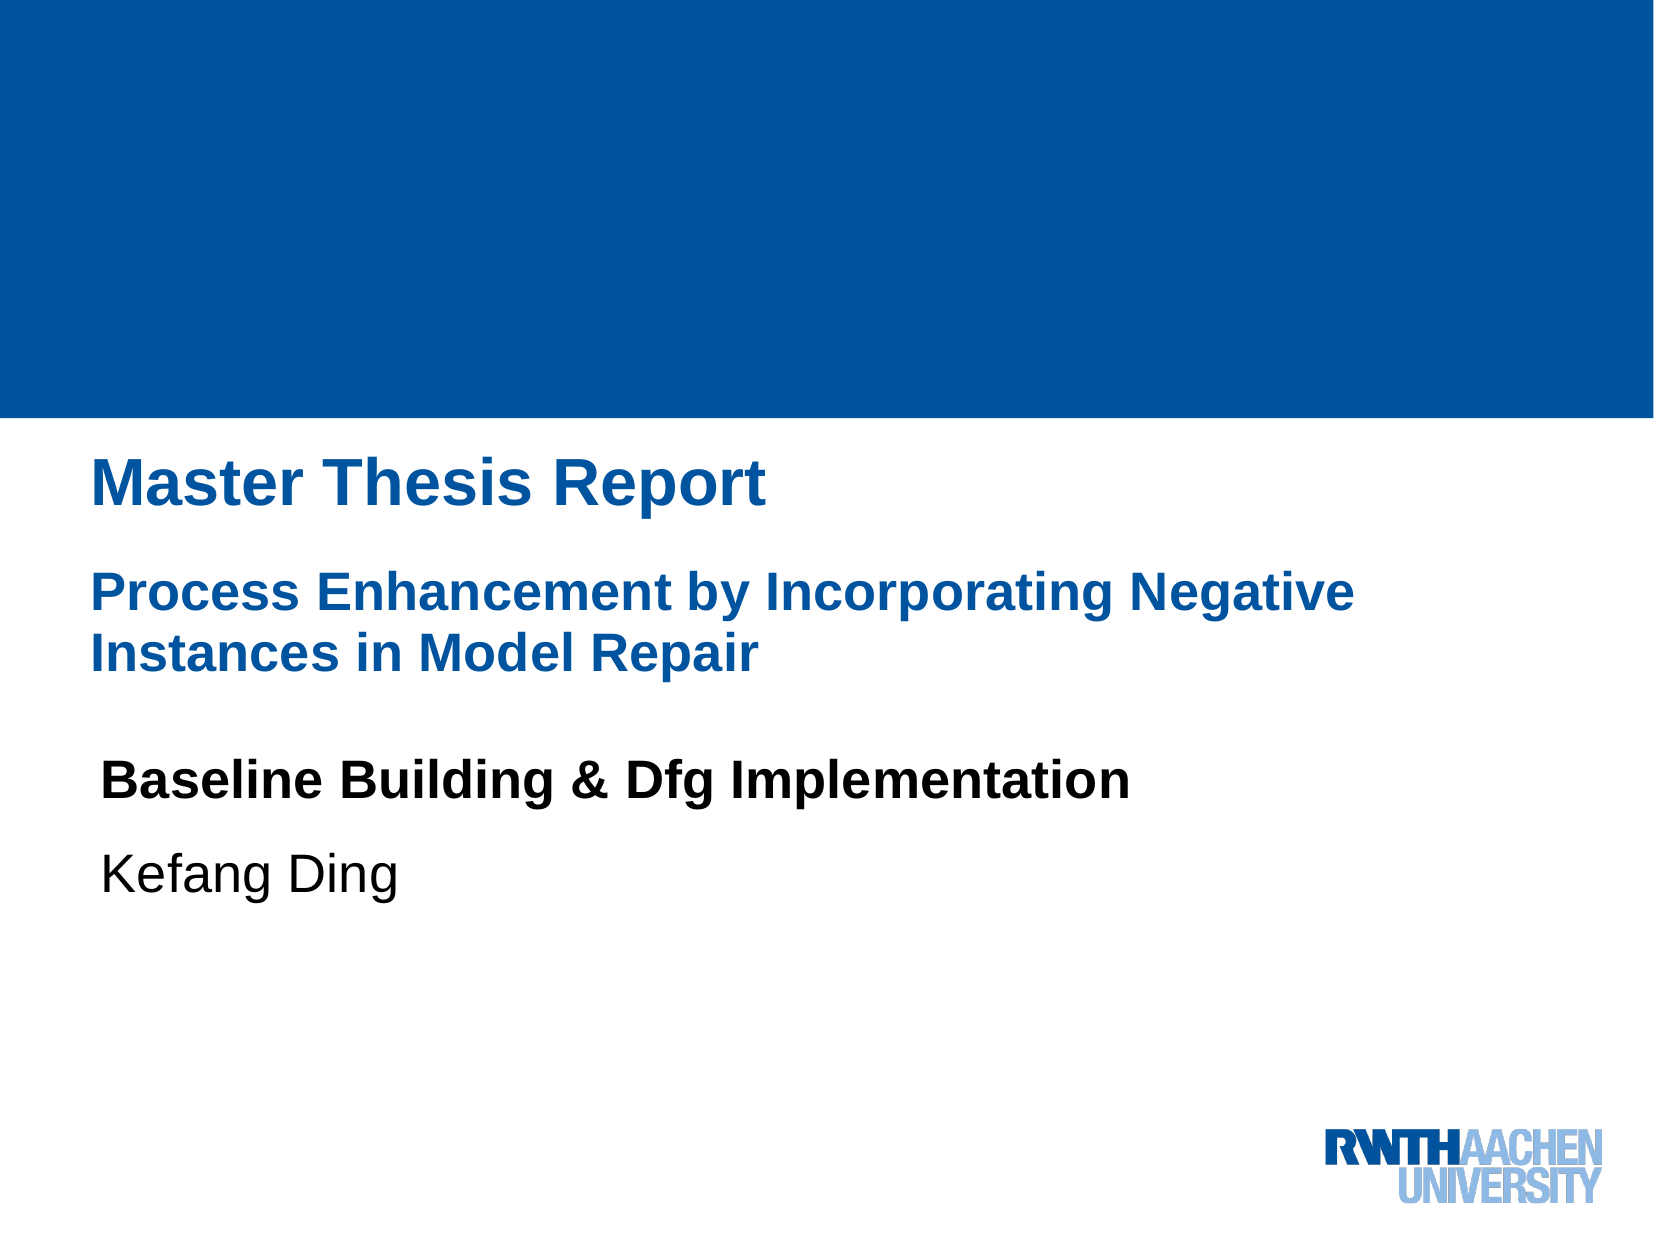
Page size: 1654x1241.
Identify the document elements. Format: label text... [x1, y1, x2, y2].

title Master Thesis Report Process Enhancement by Incorporating Negative Instances in Model Repair [90, 444, 1550, 725]
list Baseline Building & Dfg Implementation Kefang Ding [30, 750, 1519, 1036]
picture [1302, 1092, 1625, 1240]
